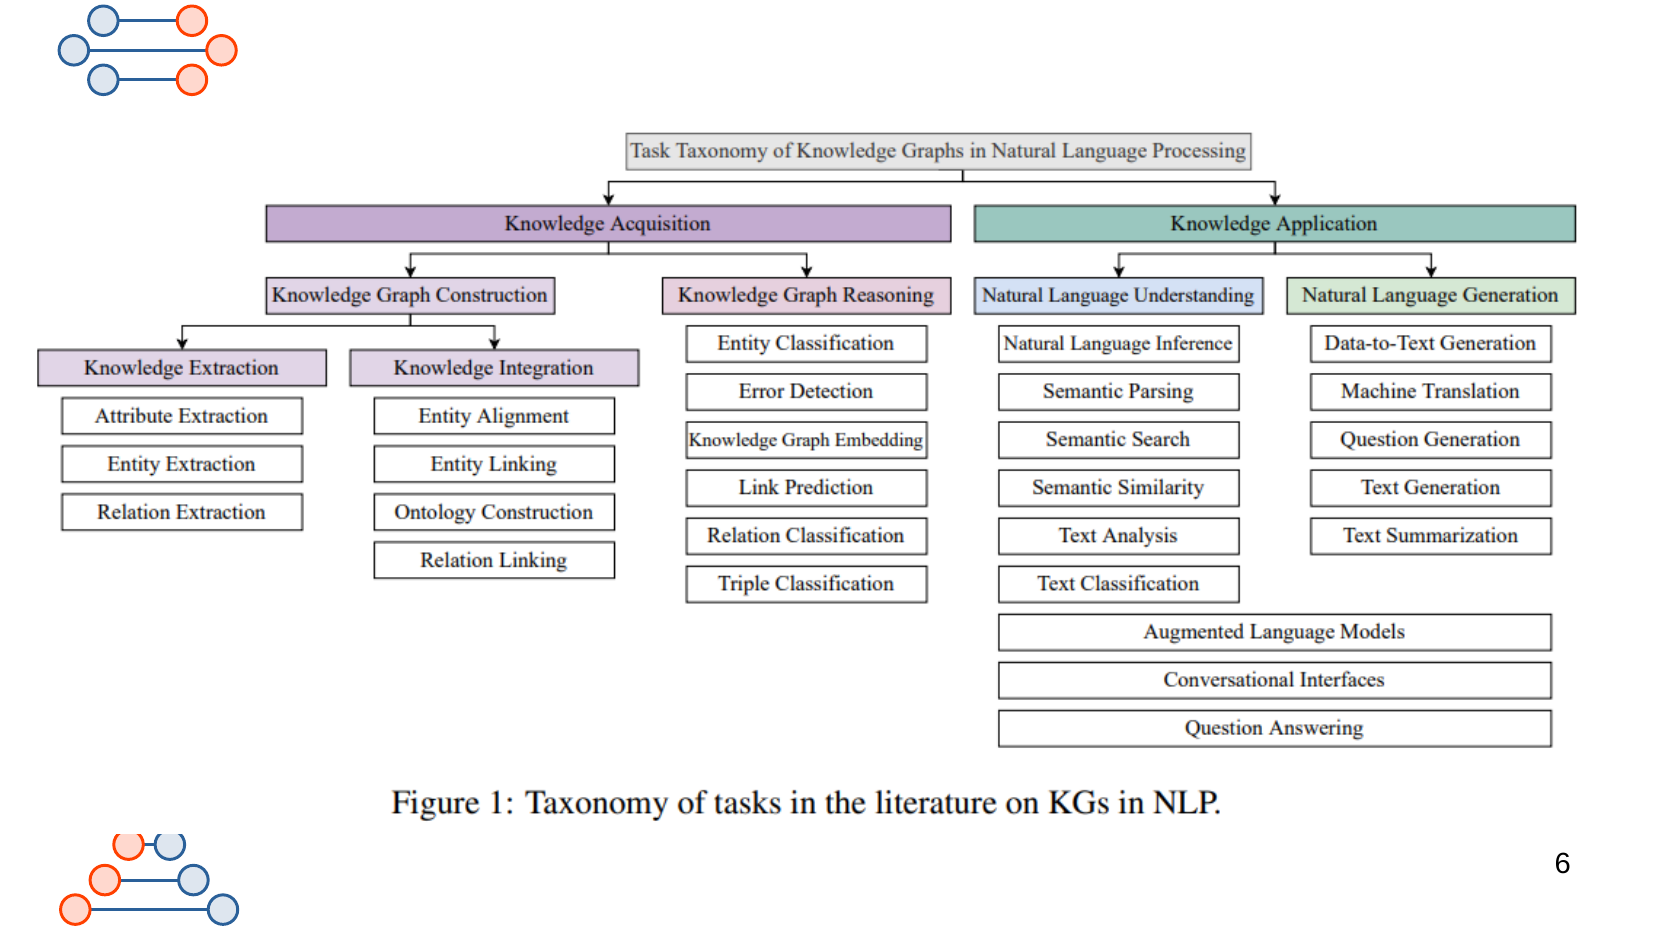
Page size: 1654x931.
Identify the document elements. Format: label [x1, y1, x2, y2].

picture [4, 98, 1654, 834]
